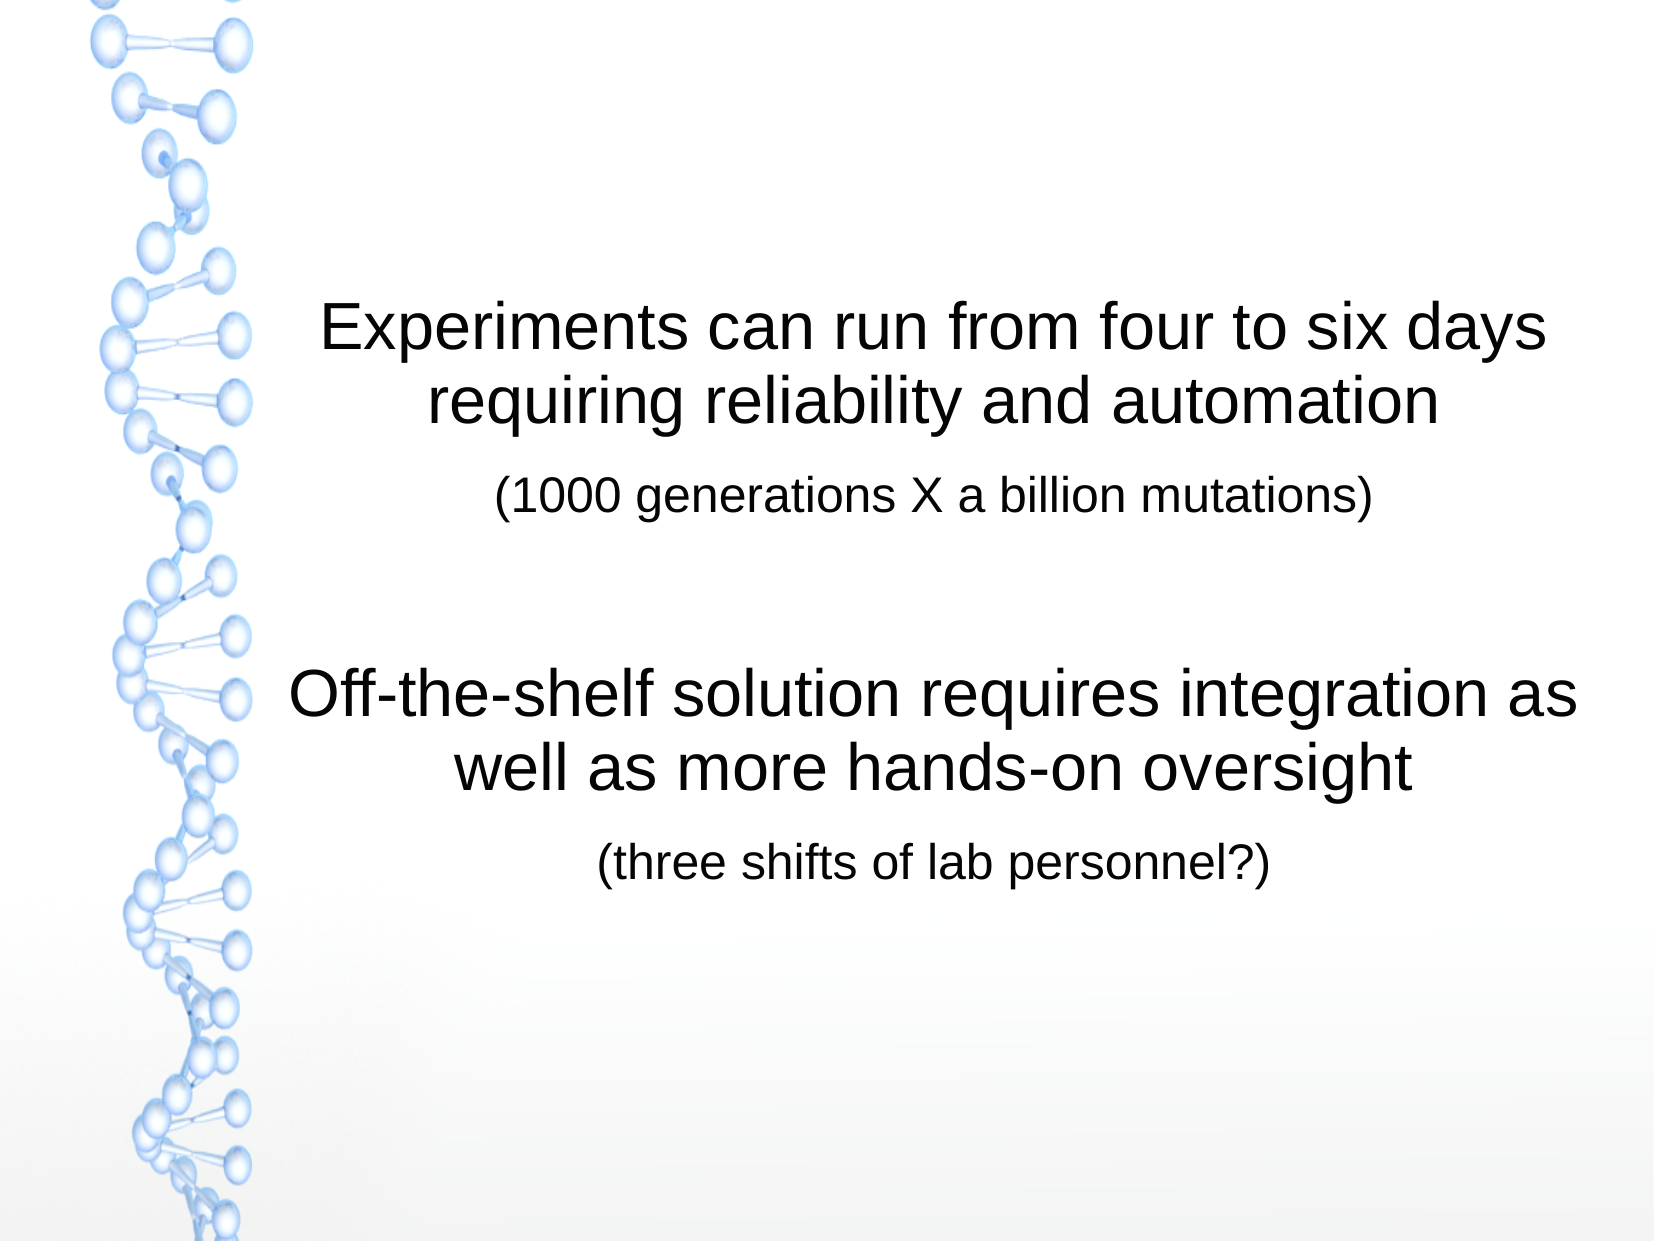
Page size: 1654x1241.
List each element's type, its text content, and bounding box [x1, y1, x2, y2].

subtitle Experiments can run from four to six days requiring reliability and automation (1000 generations X a billion mutations) Off-the-shelf solution requires integration as well as more hands-on oversight (three shifts of lab personnel?) [270, 105, 1599, 1076]
picture [0, 0, 1654, 1241]
